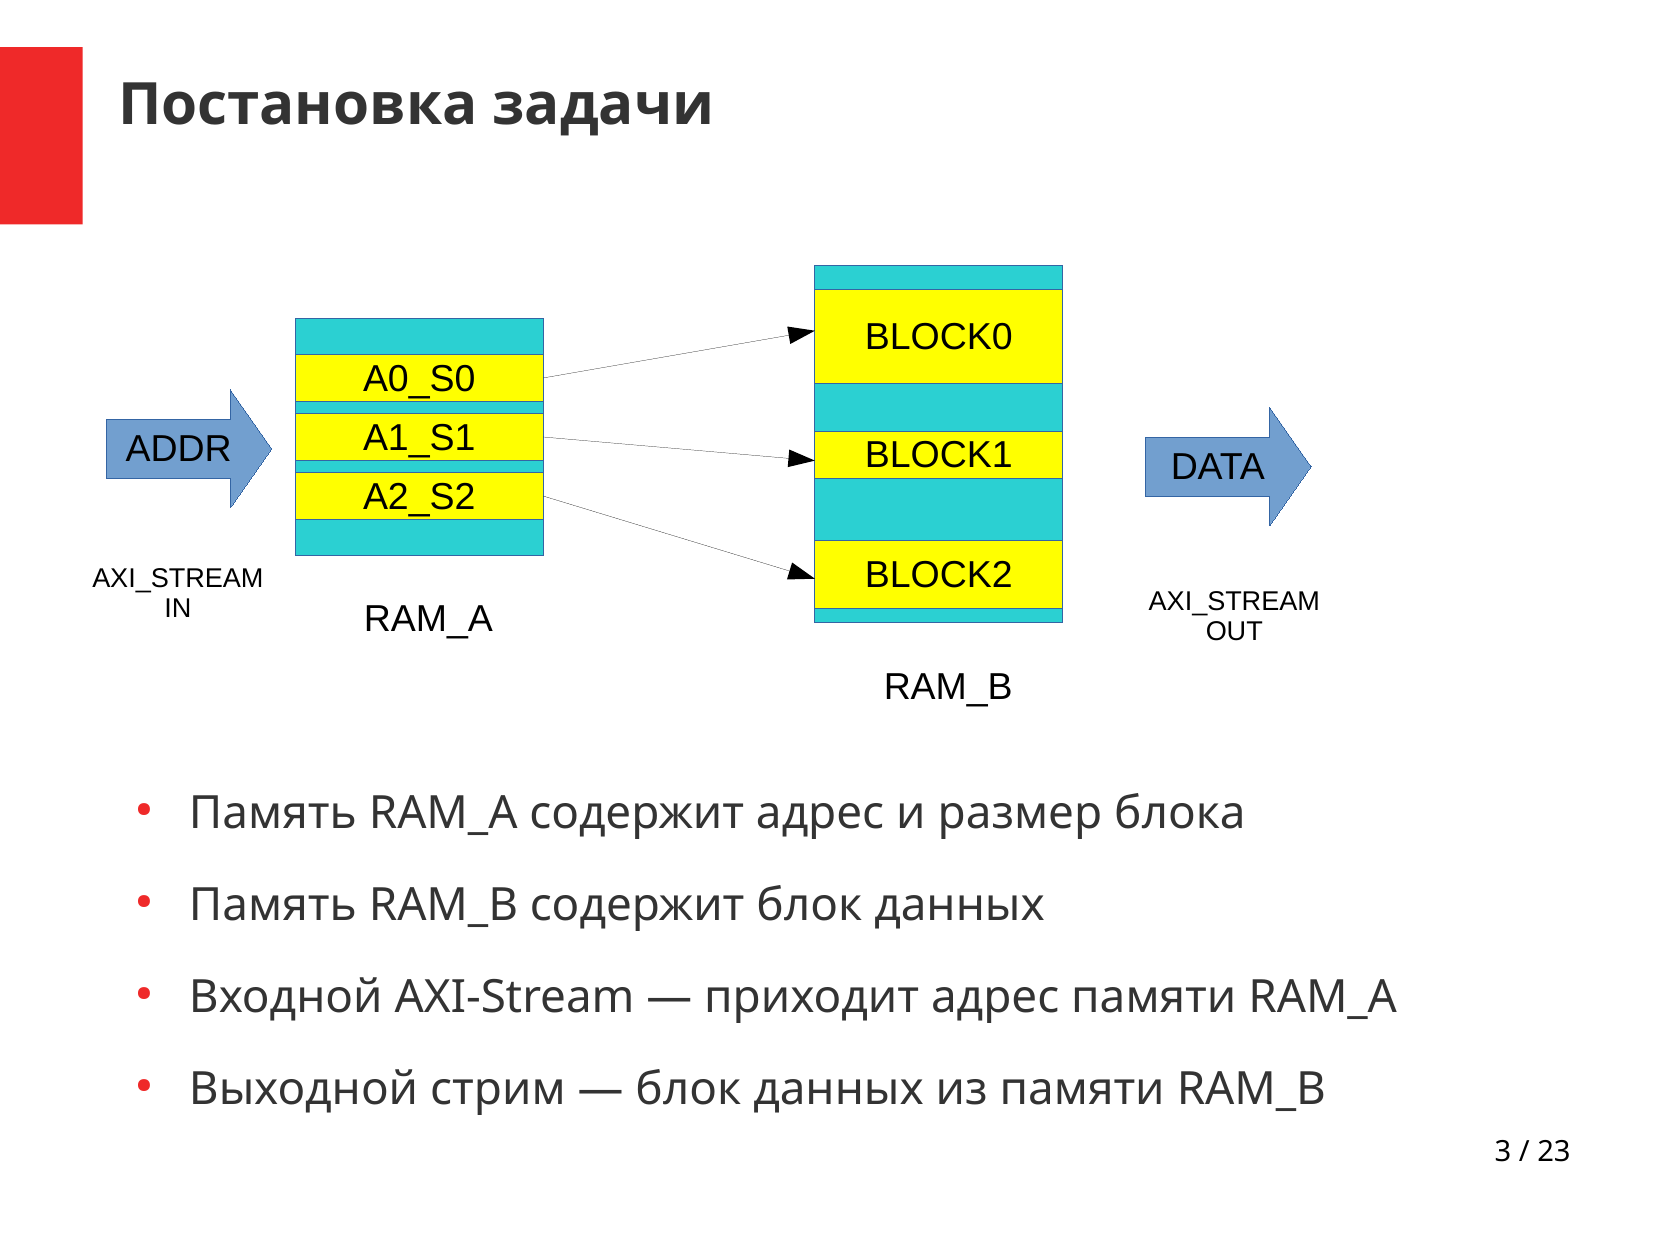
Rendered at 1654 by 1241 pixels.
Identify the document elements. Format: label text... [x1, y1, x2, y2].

text_box BLOCK1 [814, 431, 1063, 479]
text_box AXI_STREAM OUT [1133, 578, 1335, 654]
list Память RAM_A содержит адрес и размер блока Память RAM_B содержит блок данных Входной AXI-Stream — приходит адрес памяти RAM_A Выходной стрим — блок данных из памяти RAM_B [118, 779, 1536, 1074]
text_box [295, 318, 544, 354]
text_box A0_S0 [295, 354, 544, 402]
title Постановка задачи [118, 49, 1571, 154]
text_box RAM_A [349, 590, 508, 647]
text_box BLOCK2 [814, 540, 1063, 609]
text_box A1_S1 [295, 413, 544, 461]
text_box [295, 402, 544, 413]
text_box [814, 479, 1063, 540]
text_box [814, 609, 1063, 623]
text_box DATA [1145, 407, 1312, 526]
text_box ADDR [106, 389, 272, 508]
text_box AXI_STREAM IN [77, 555, 279, 630]
text_box [295, 461, 544, 472]
text_box A2_S2 [295, 472, 544, 520]
text_box [295, 520, 544, 556]
text_box BLOCK0 [814, 289, 1063, 384]
text_box [814, 265, 1063, 289]
text_box [814, 384, 1063, 431]
text_box RAM_B [868, 658, 1028, 715]
